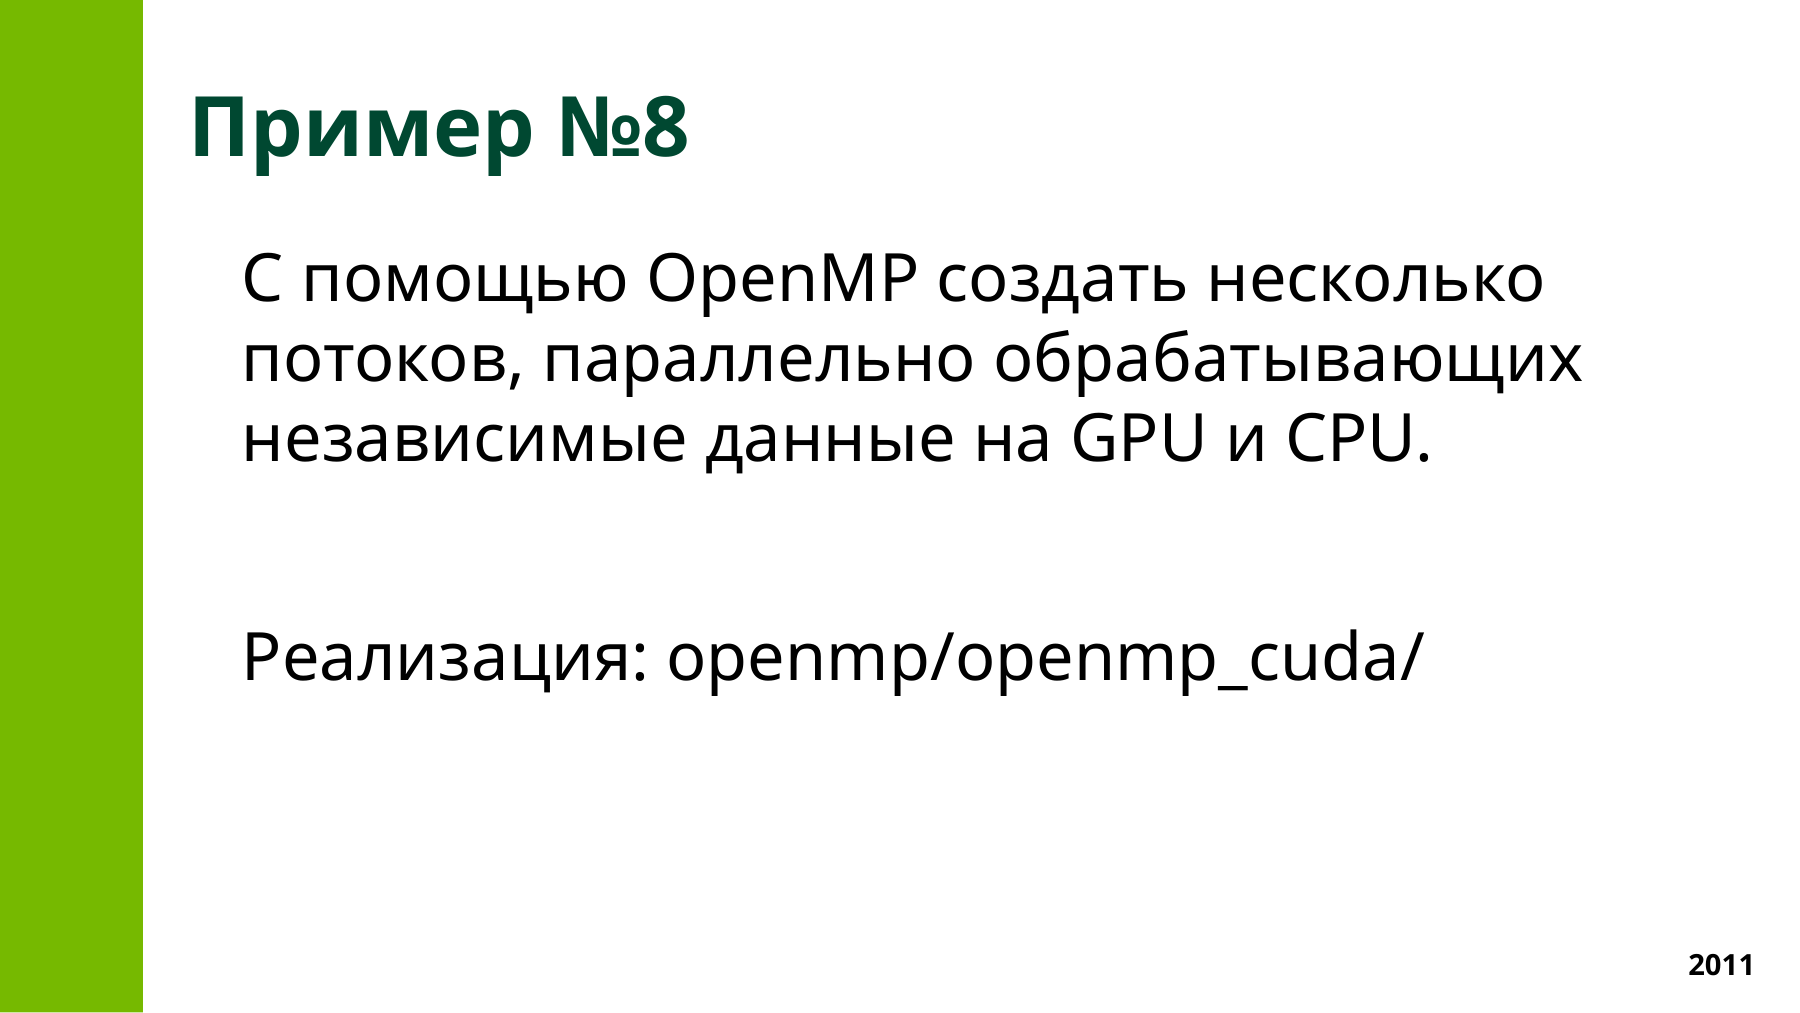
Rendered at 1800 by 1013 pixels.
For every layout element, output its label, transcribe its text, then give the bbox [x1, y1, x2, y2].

list С помощью OpenMP создать несколько потоков, параллельно обрабатывающих независимые данные на GPU и CPU. Реализация: openmp/openmp_cuda/ [188, 227, 1733, 976]
title Пример №8 [188, 40, 1733, 211]
